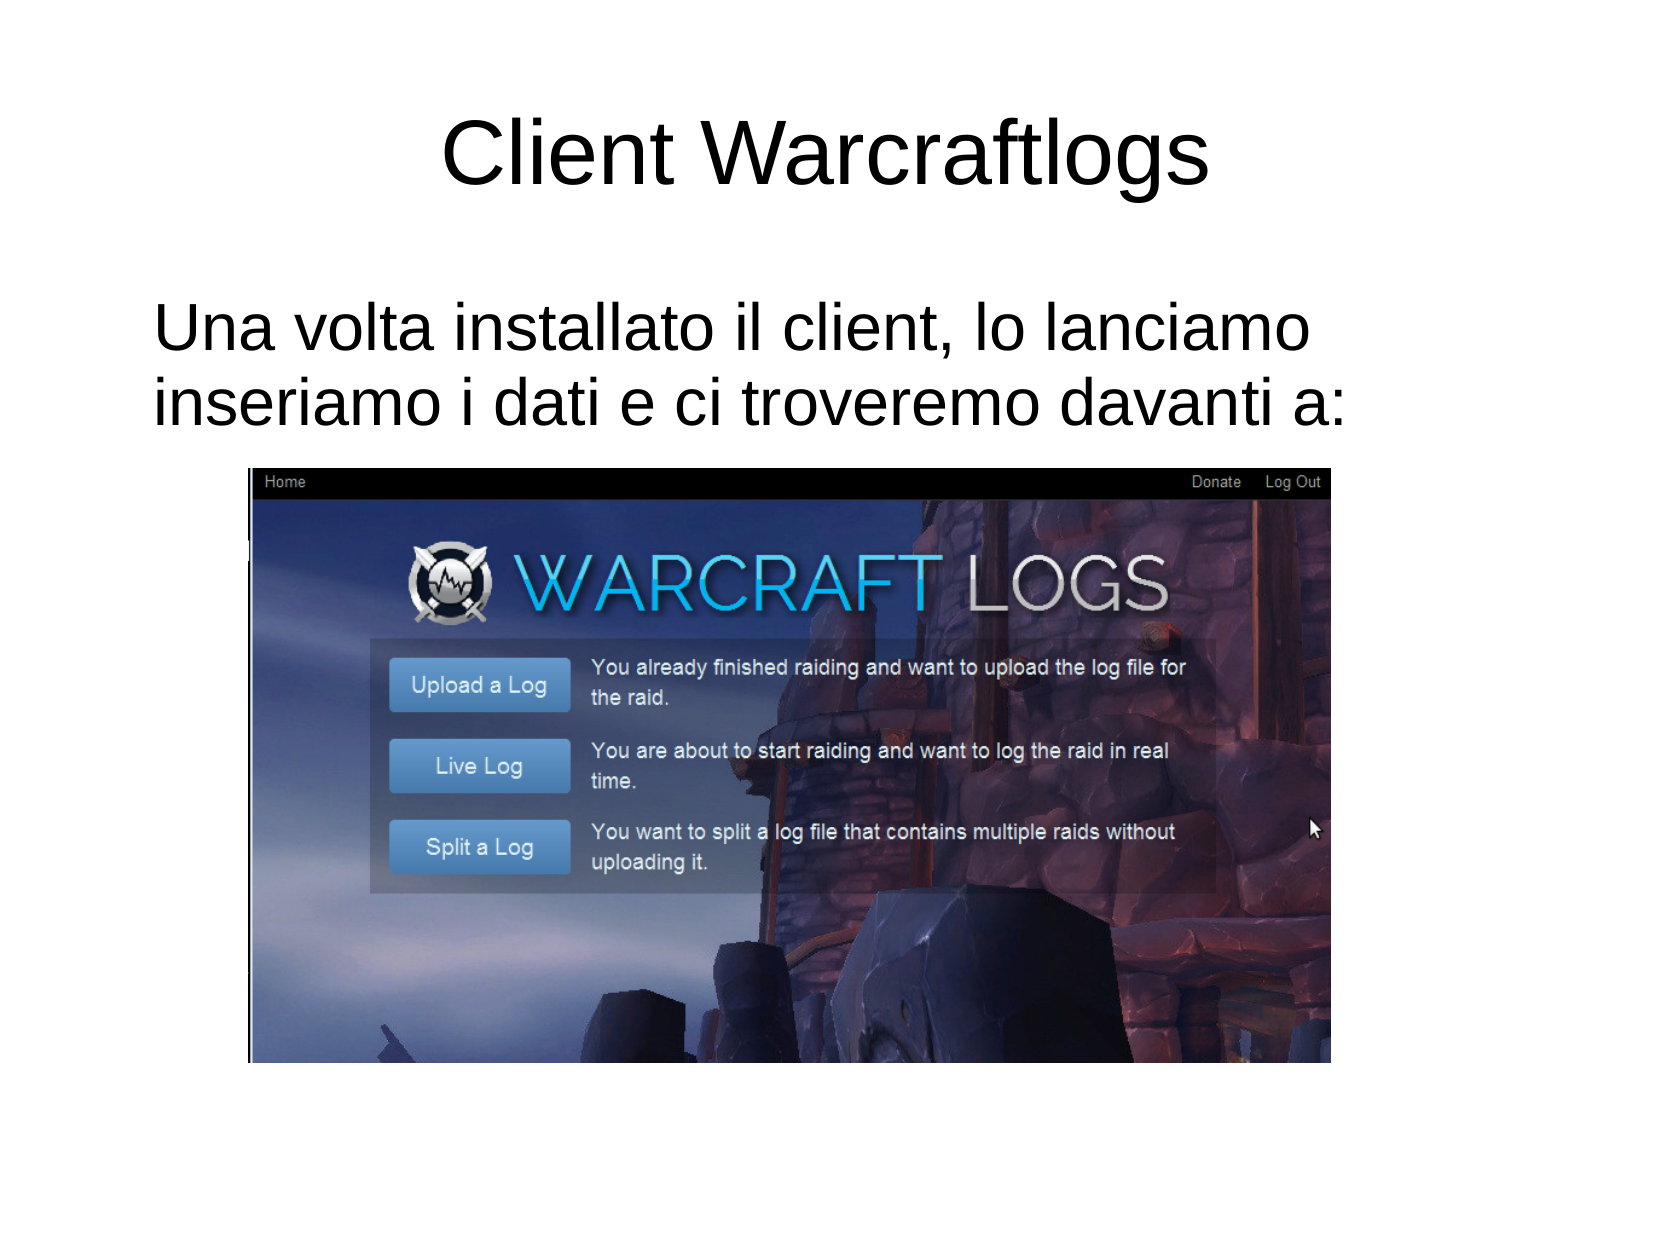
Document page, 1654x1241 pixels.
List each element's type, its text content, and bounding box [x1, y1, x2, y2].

title Client Warcraftlogs [82, 49, 1571, 257]
picture [248, 468, 1331, 1063]
list Una volta installato il client, lo lanciamo inseriamo i dati e ci troveremo davanti a: [82, 290, 1571, 1010]
